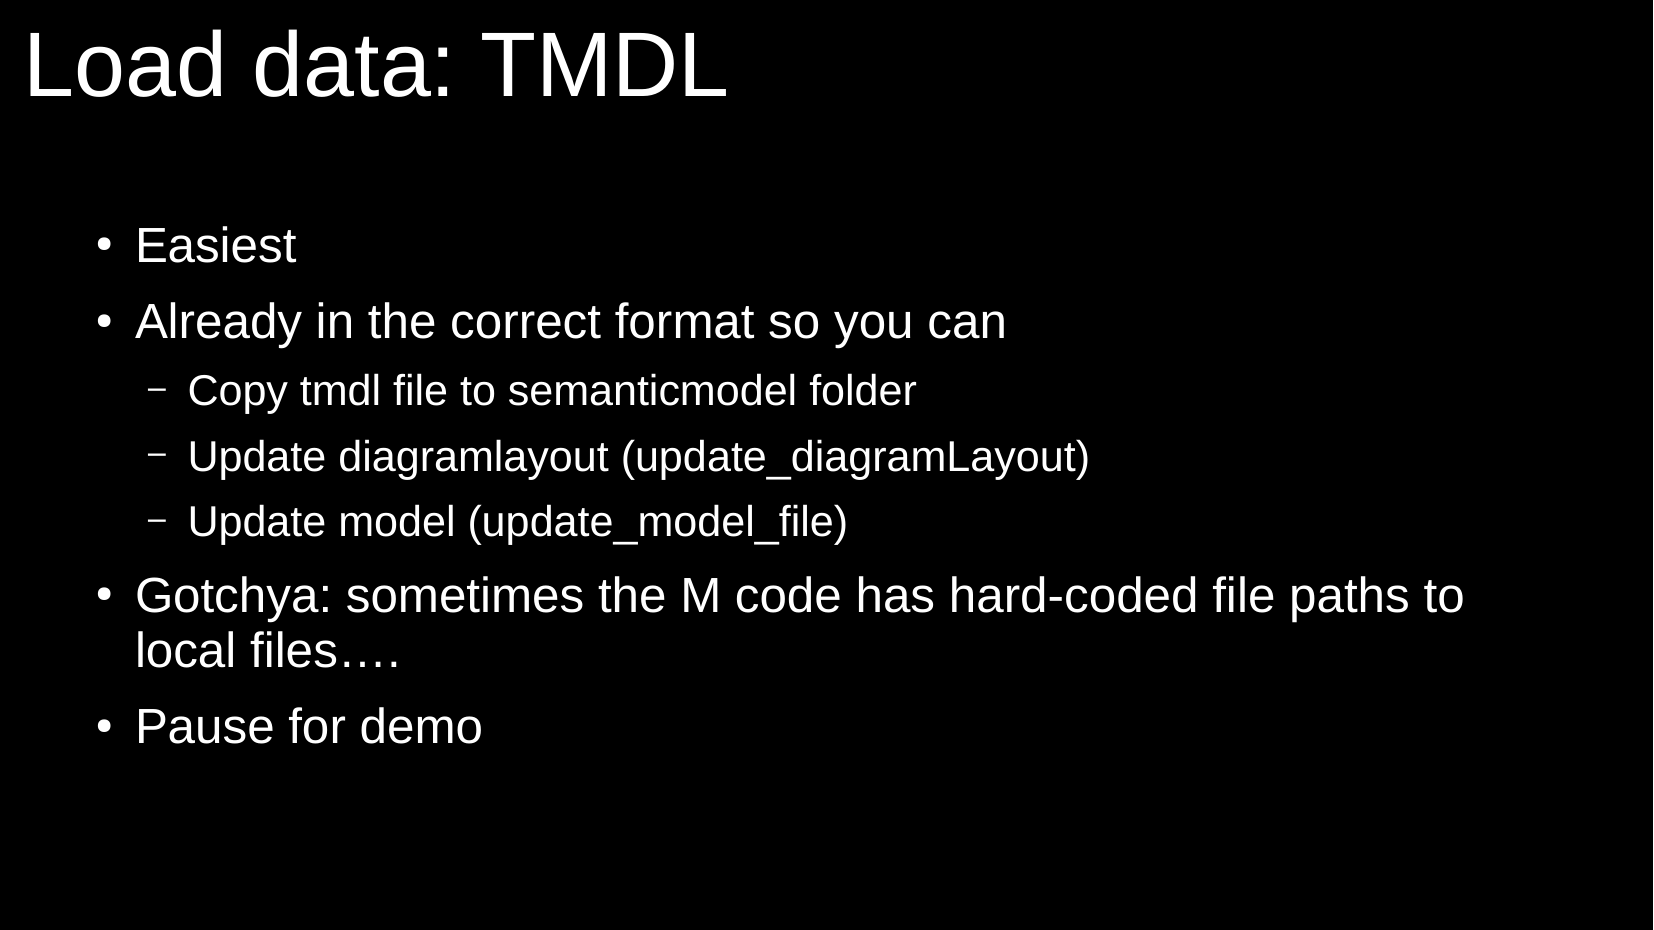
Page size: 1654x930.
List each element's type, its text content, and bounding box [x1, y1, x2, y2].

list Easiest Already in the correct format so you can Copy tmdl file to semanticmodel folder Update diagramlayout (update_diagramLayout) Update model (update_model_file) Gotchya: sometimes the M code has hard-coded file paths to local files…. Pause for demo [82, 217, 1571, 757]
title Load data: TMDL [23, 11, 1588, 119]
